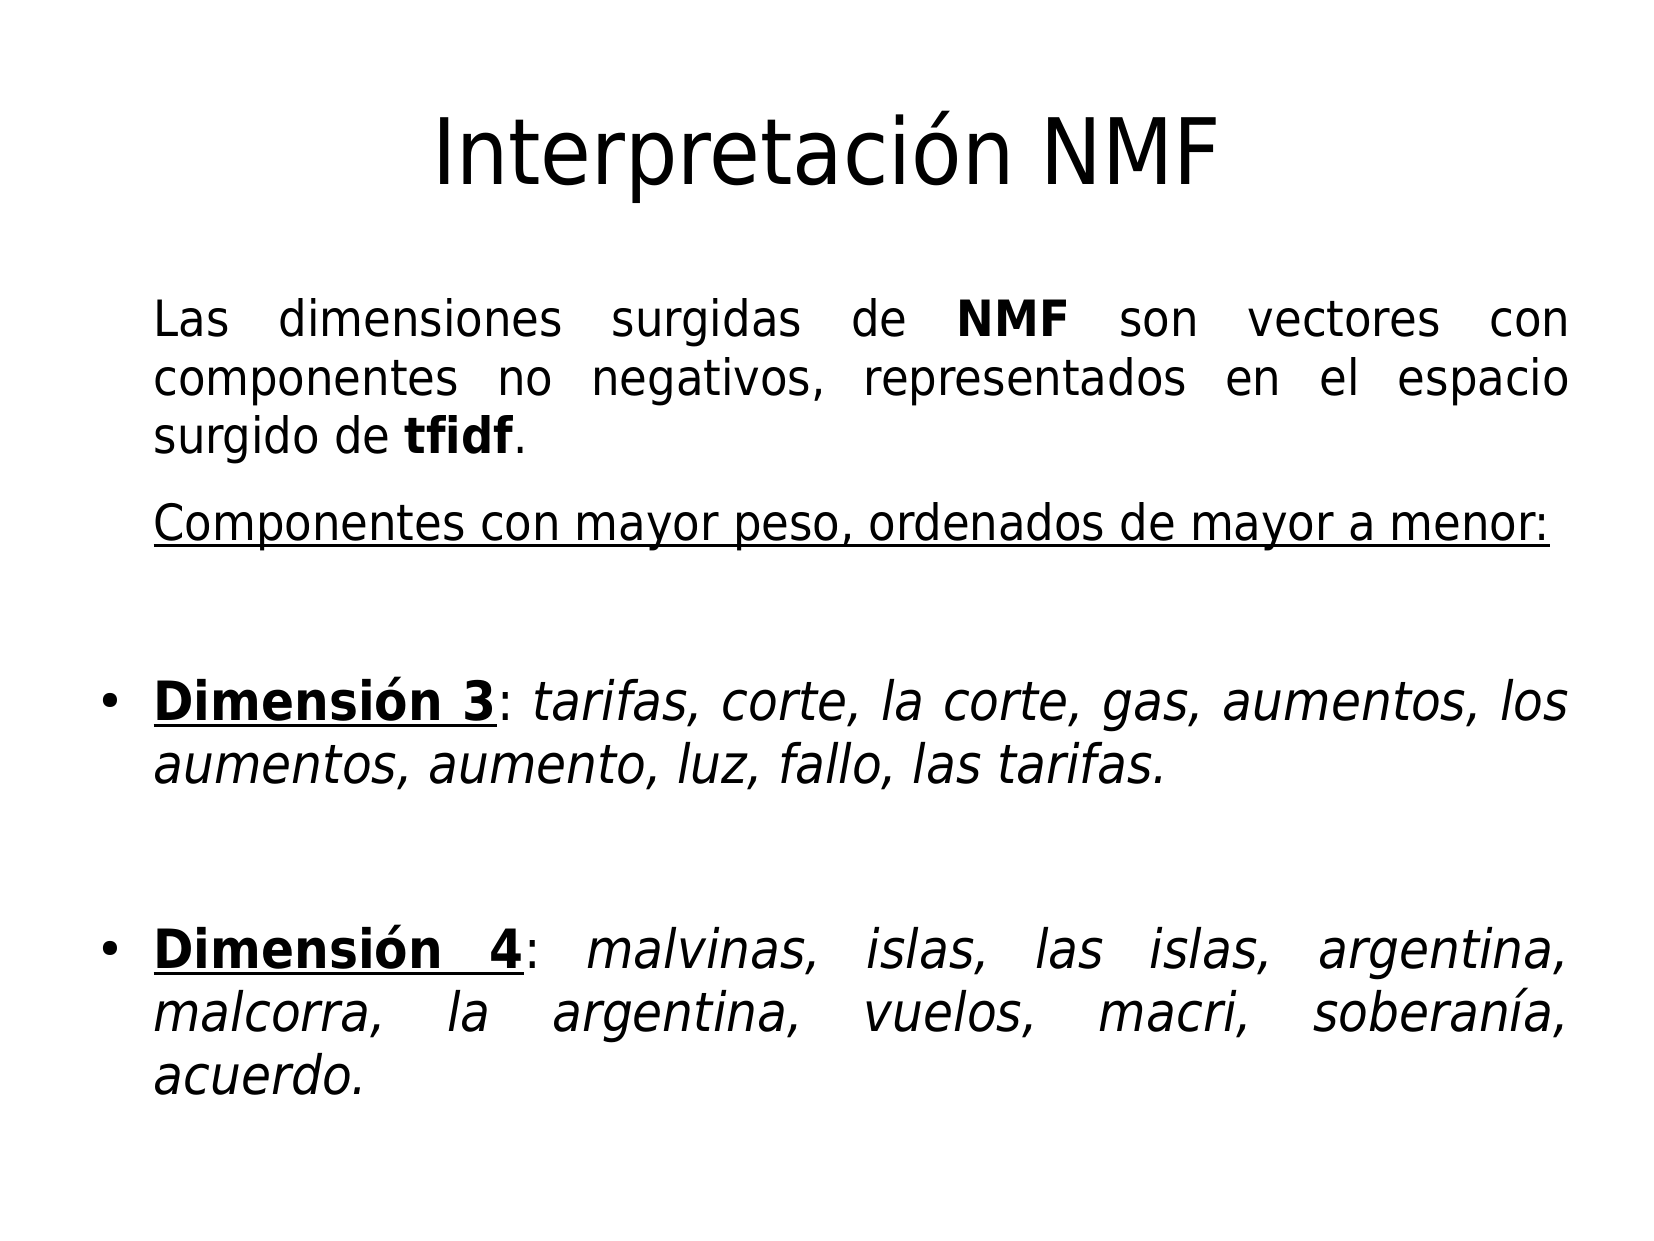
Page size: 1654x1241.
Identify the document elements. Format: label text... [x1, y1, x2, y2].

list Las dimensiones surgidas de NMF son vectores con componentes no negativos, representados en el espacio surgido de tfidf. Componentes con mayor peso, ordenados de mayor a menor: Dimensión 3: tarifas, corte, la corte, gas, aumentos, los aumentos, aumento, luz, fallo, las tarifas. Dimensión 4: malvinas, islas, las islas, argentina, malcorra, la argentina, vuelos, macri, soberanía, acuerdo. [82, 290, 1571, 1205]
title Interpretación NMF [82, 49, 1571, 257]
